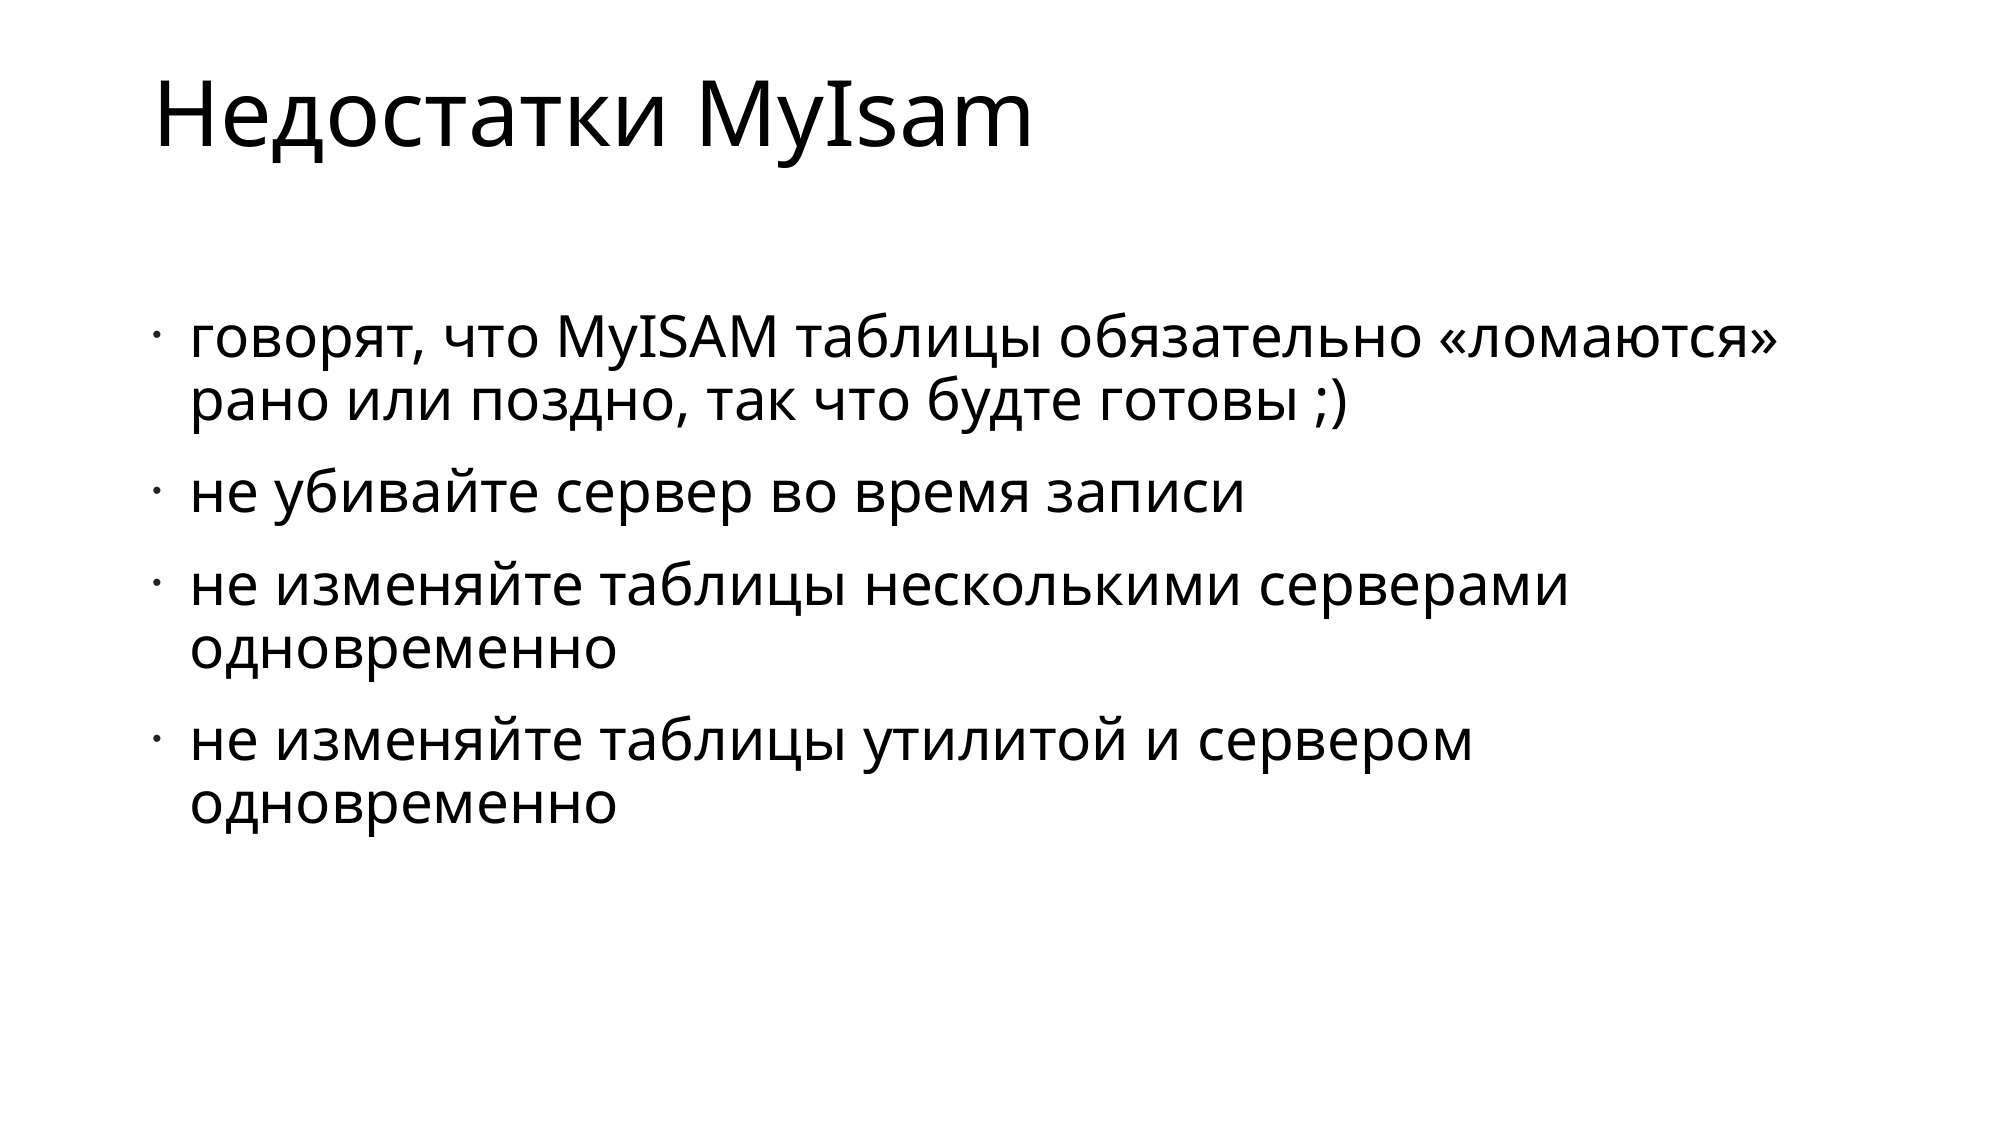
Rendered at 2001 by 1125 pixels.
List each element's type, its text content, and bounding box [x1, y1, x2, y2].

list говорят, что MyISAM таблицы обязательно «ломаются» рано или поздно, так что будте готовы ;) не убивайте сервер во время записи не изменяйте таблицы несколькими серверами одновременно не изменяйте таблицы утилитой и сервером одновременно [137, 299, 1863, 1014]
title Недостатки MyIsam [137, 59, 1863, 278]
